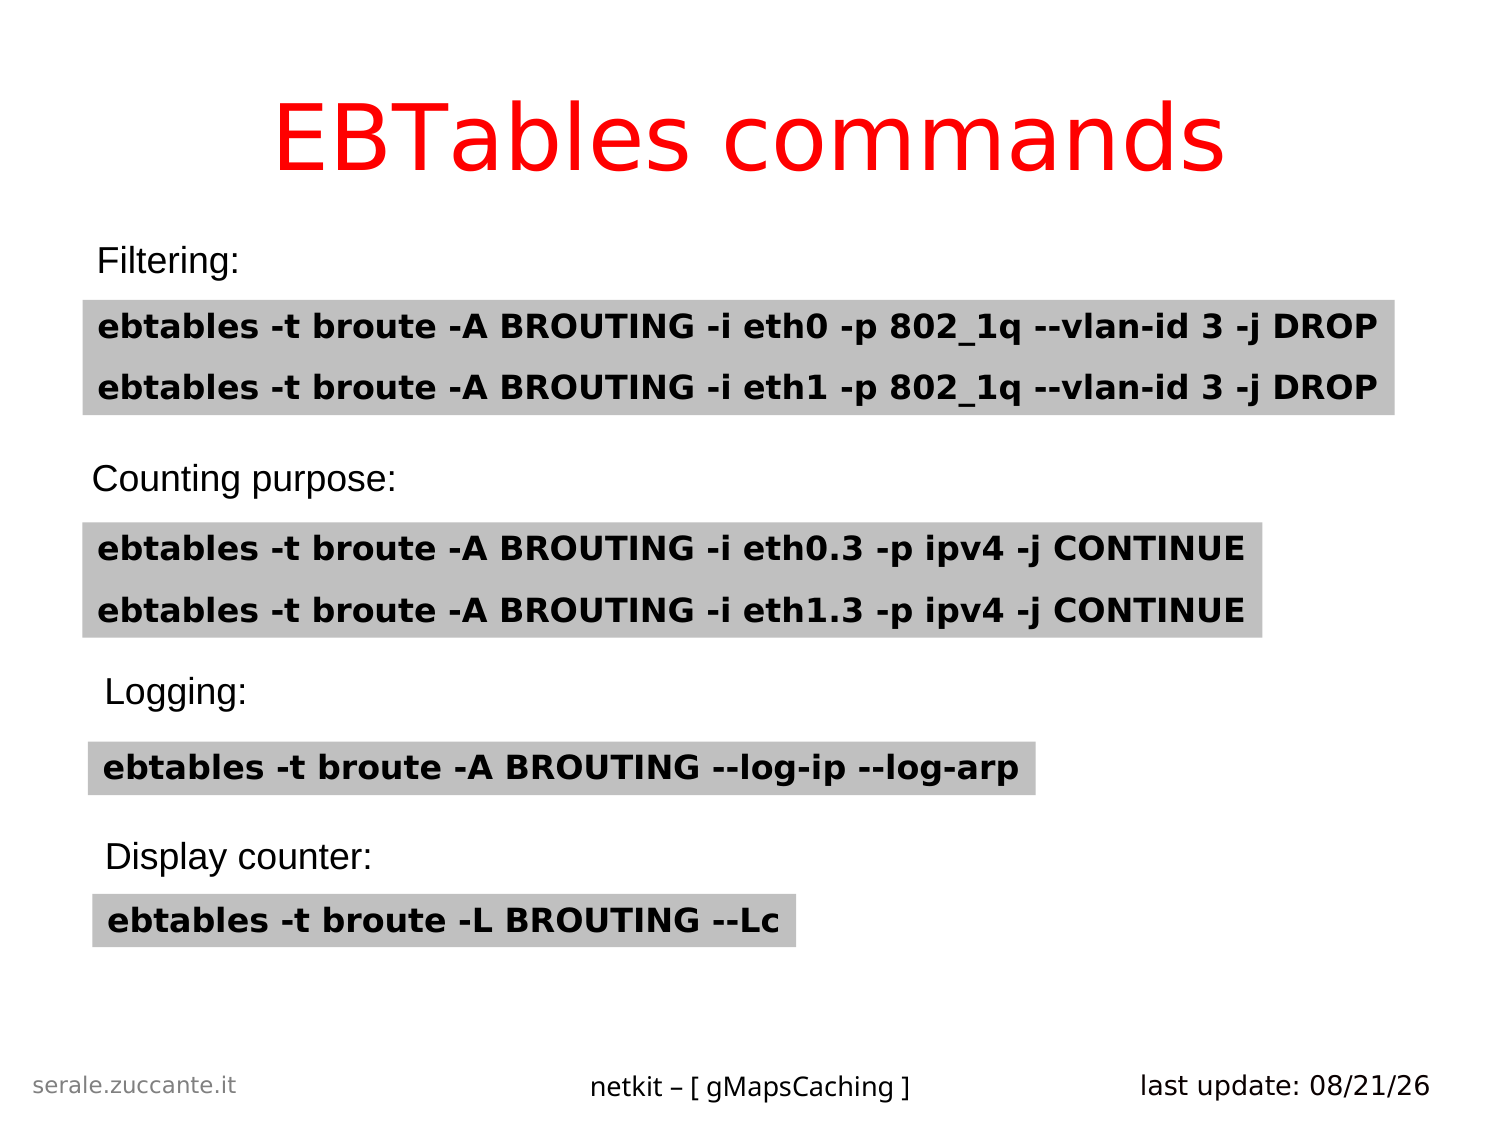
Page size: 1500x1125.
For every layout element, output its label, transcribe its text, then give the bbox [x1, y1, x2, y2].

text_box ebtables -t broute -L BROUTING --Lc [92, 893, 797, 948]
text_box Display counter: [90, 828, 388, 886]
text_box ebtables -t broute -A BROUTING -i eth0 -p 802_1q --vlan-id 3 -j DROP ebtables -t broute -A BROUTING -i eth1 -p 802_1q --vlan-id 3 -j DROP [82, 299, 1395, 416]
text_box Filtering: [81, 232, 256, 290]
text_box Counting purpose: [76, 449, 413, 507]
text_box Logging: [89, 663, 263, 721]
text_box ebtables -t broute -A BROUTING --log-ip --log-arp [87, 741, 1036, 796]
title EBTables commands [75, 28, 1426, 250]
text_box ebtables -t broute -A BROUTING -i eth0.3 -p ipv4 -j CONTINUE ebtables -t broute -A BROUTING -i eth1.3 -p ipv4 -j CONTINUE [82, 522, 1263, 638]
